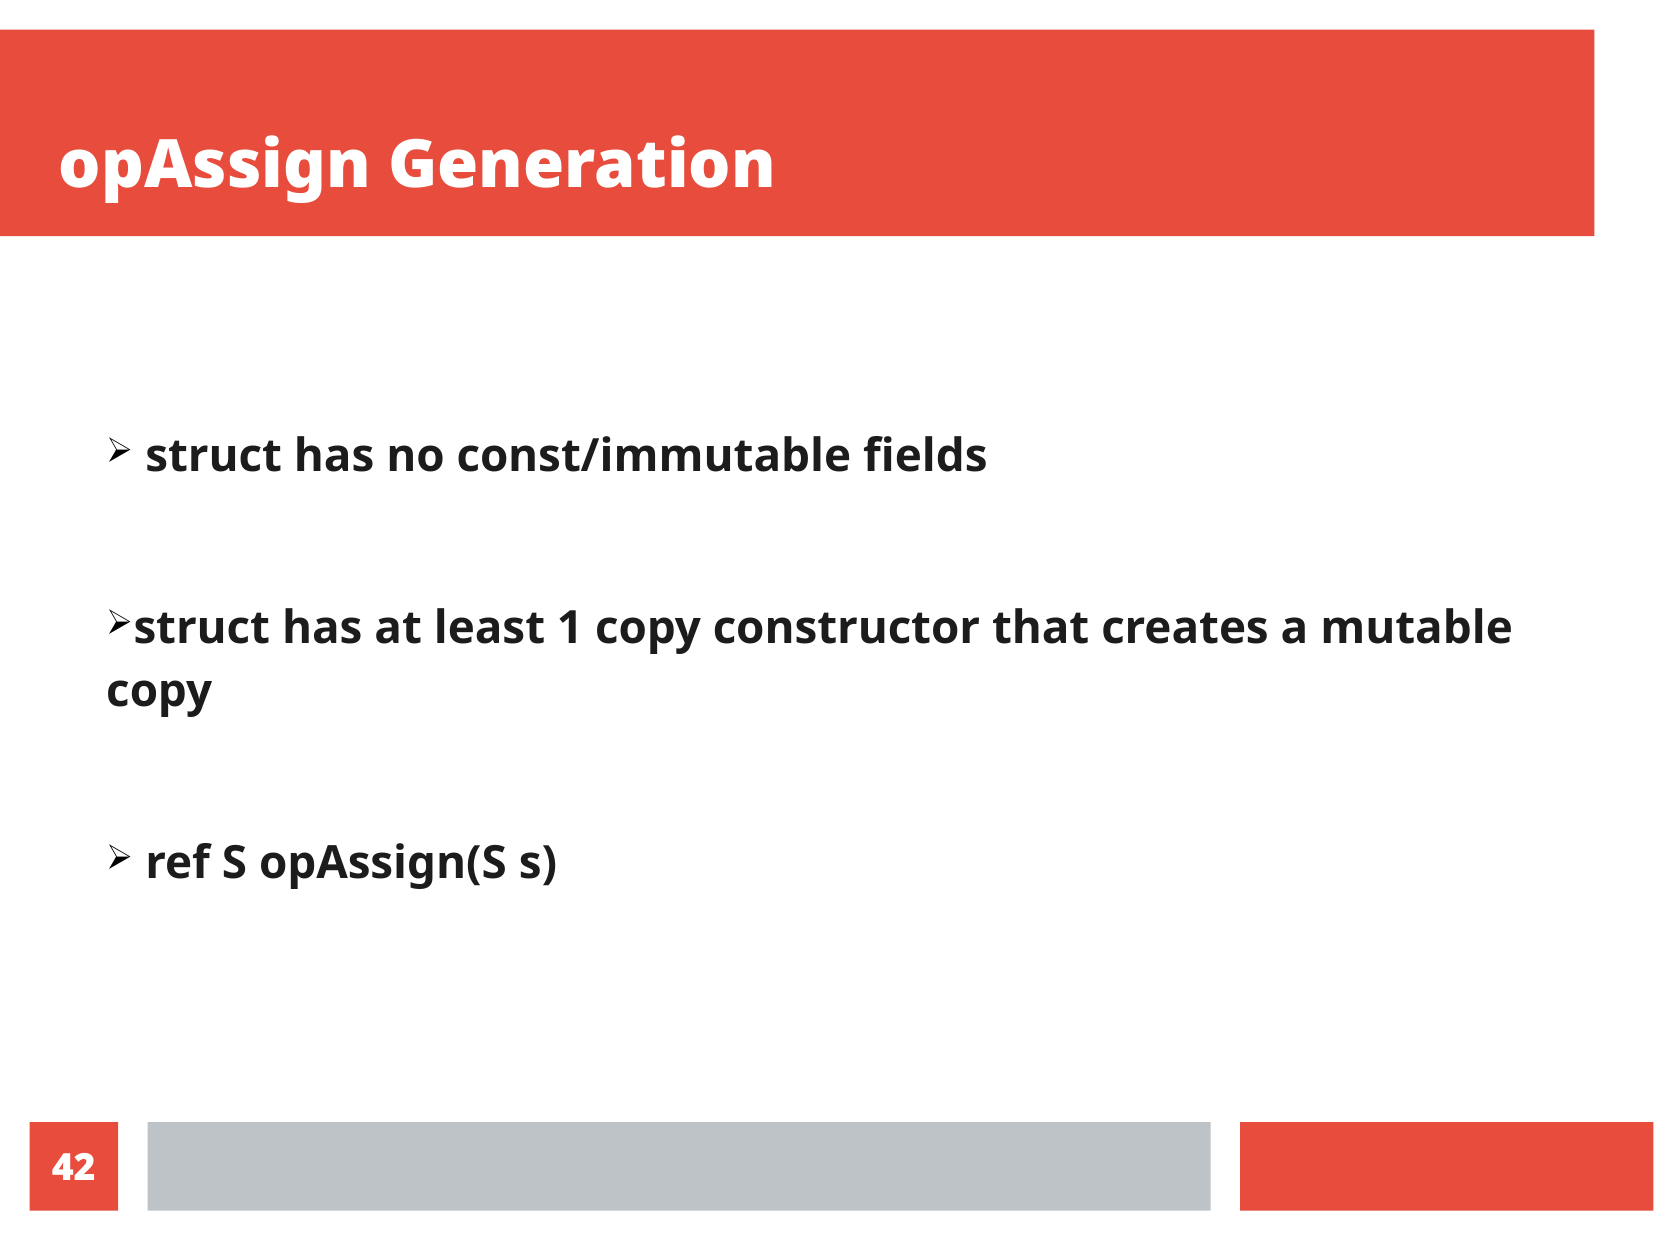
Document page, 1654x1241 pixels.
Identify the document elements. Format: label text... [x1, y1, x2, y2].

title opAssign Generation [59, 59, 1595, 207]
list struct has no const/immutable fields struct has at least 1 copy constructor that creates a mutable copy ref S opAssign(S s) [59, 324, 1565, 1093]
